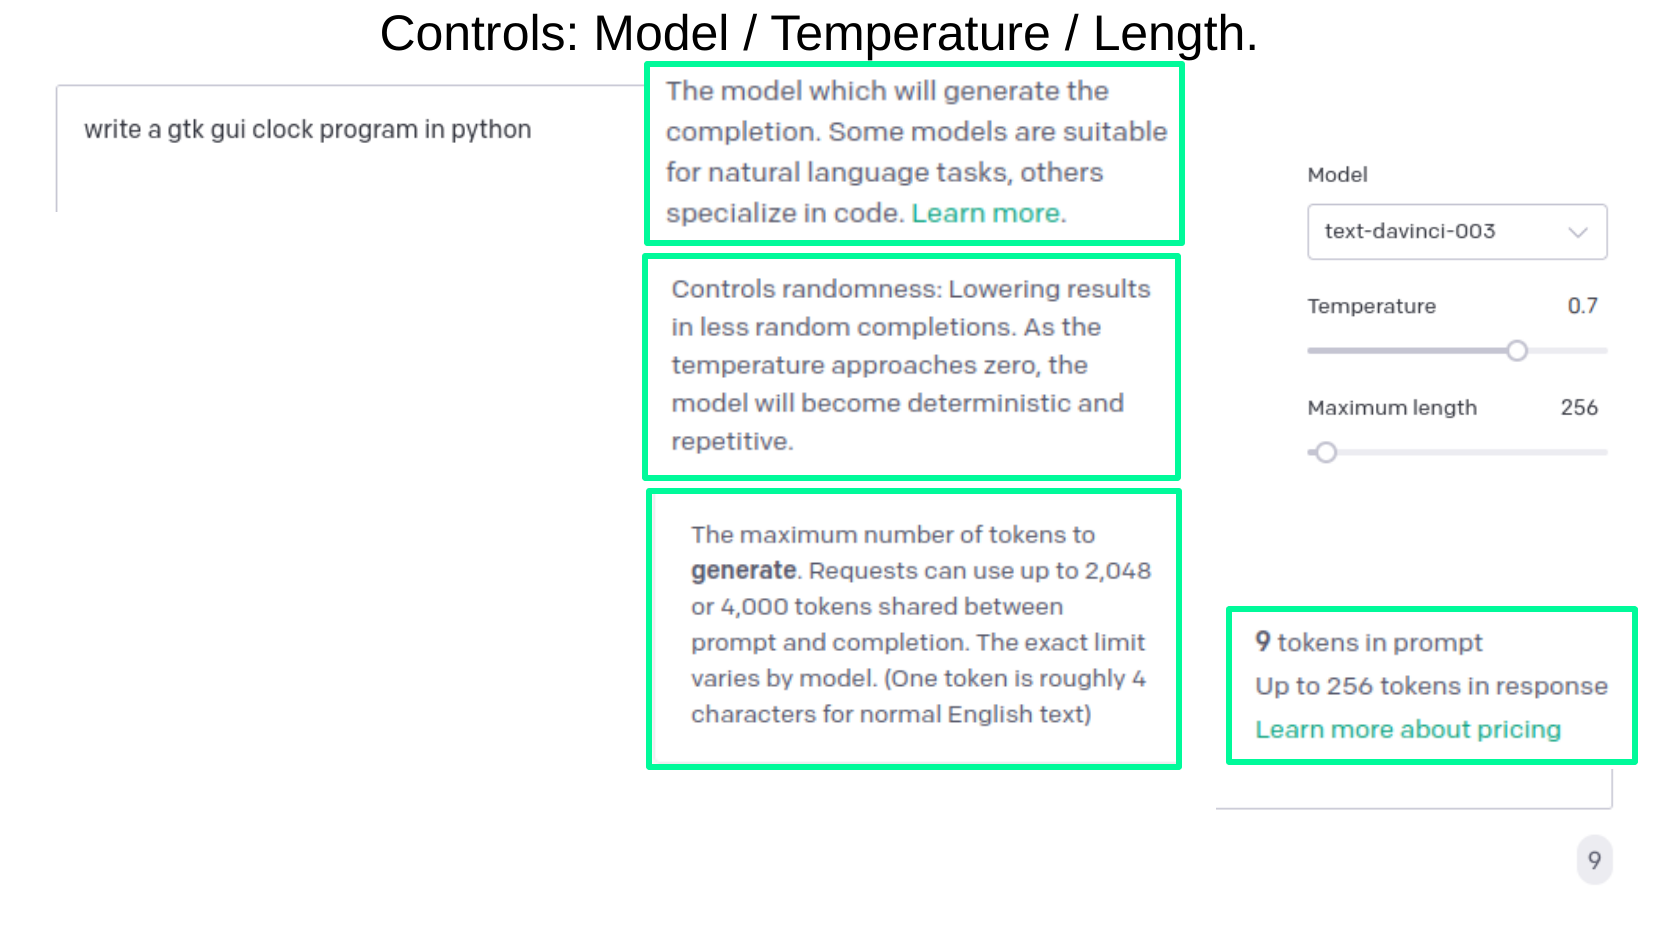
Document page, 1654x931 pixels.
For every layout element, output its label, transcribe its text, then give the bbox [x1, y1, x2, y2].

title Controls: Model / Temperature / Length. [82, 0, 1571, 67]
picture [1231, 612, 1632, 759]
picture [647, 258, 1175, 475]
picture [650, 66, 1180, 241]
picture [31, 66, 644, 212]
picture [1278, 143, 1627, 487]
picture [652, 493, 1177, 764]
picture [1216, 769, 1632, 893]
